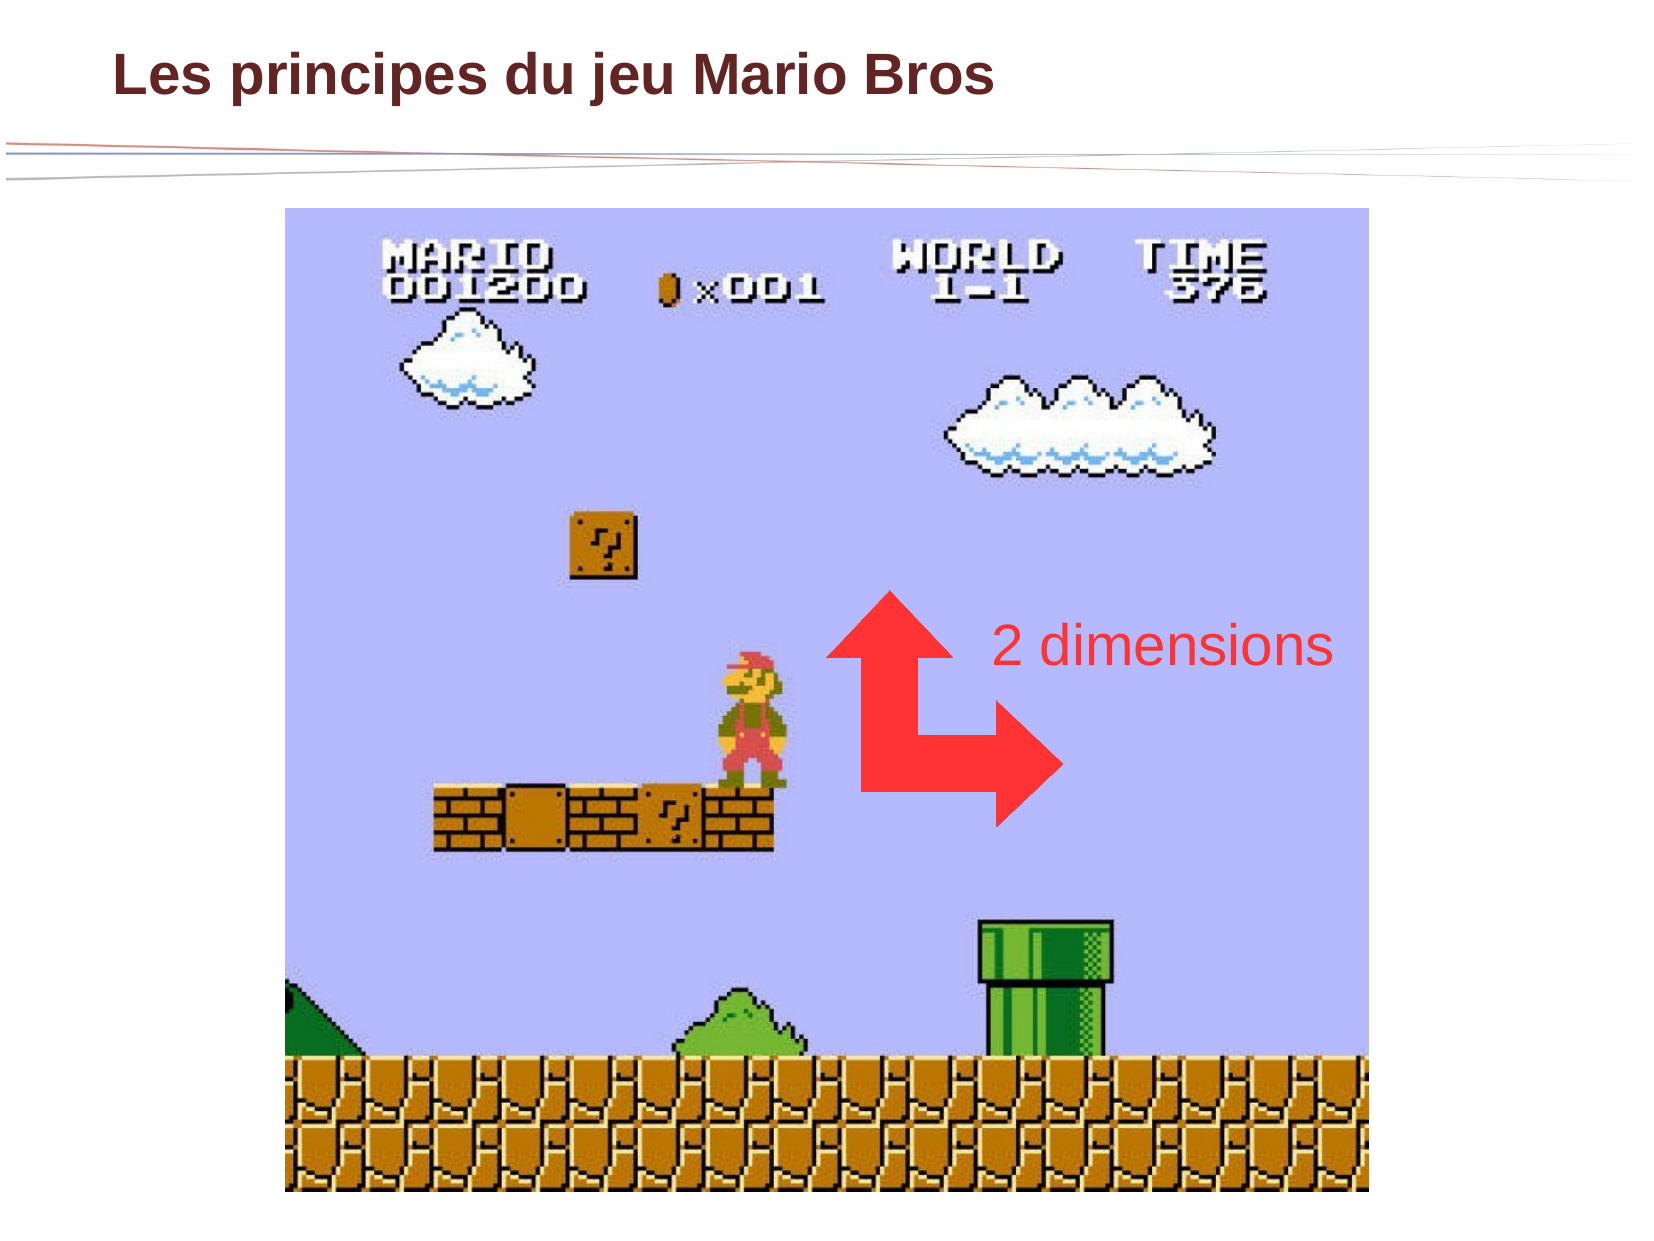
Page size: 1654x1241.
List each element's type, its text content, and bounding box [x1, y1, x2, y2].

text_box [826, 590, 1063, 827]
picture [6, 133, 1632, 1192]
text_box 2 dimensions [968, 604, 1359, 686]
title Les principes du jeu Mario Bros [0, 11, 1111, 130]
